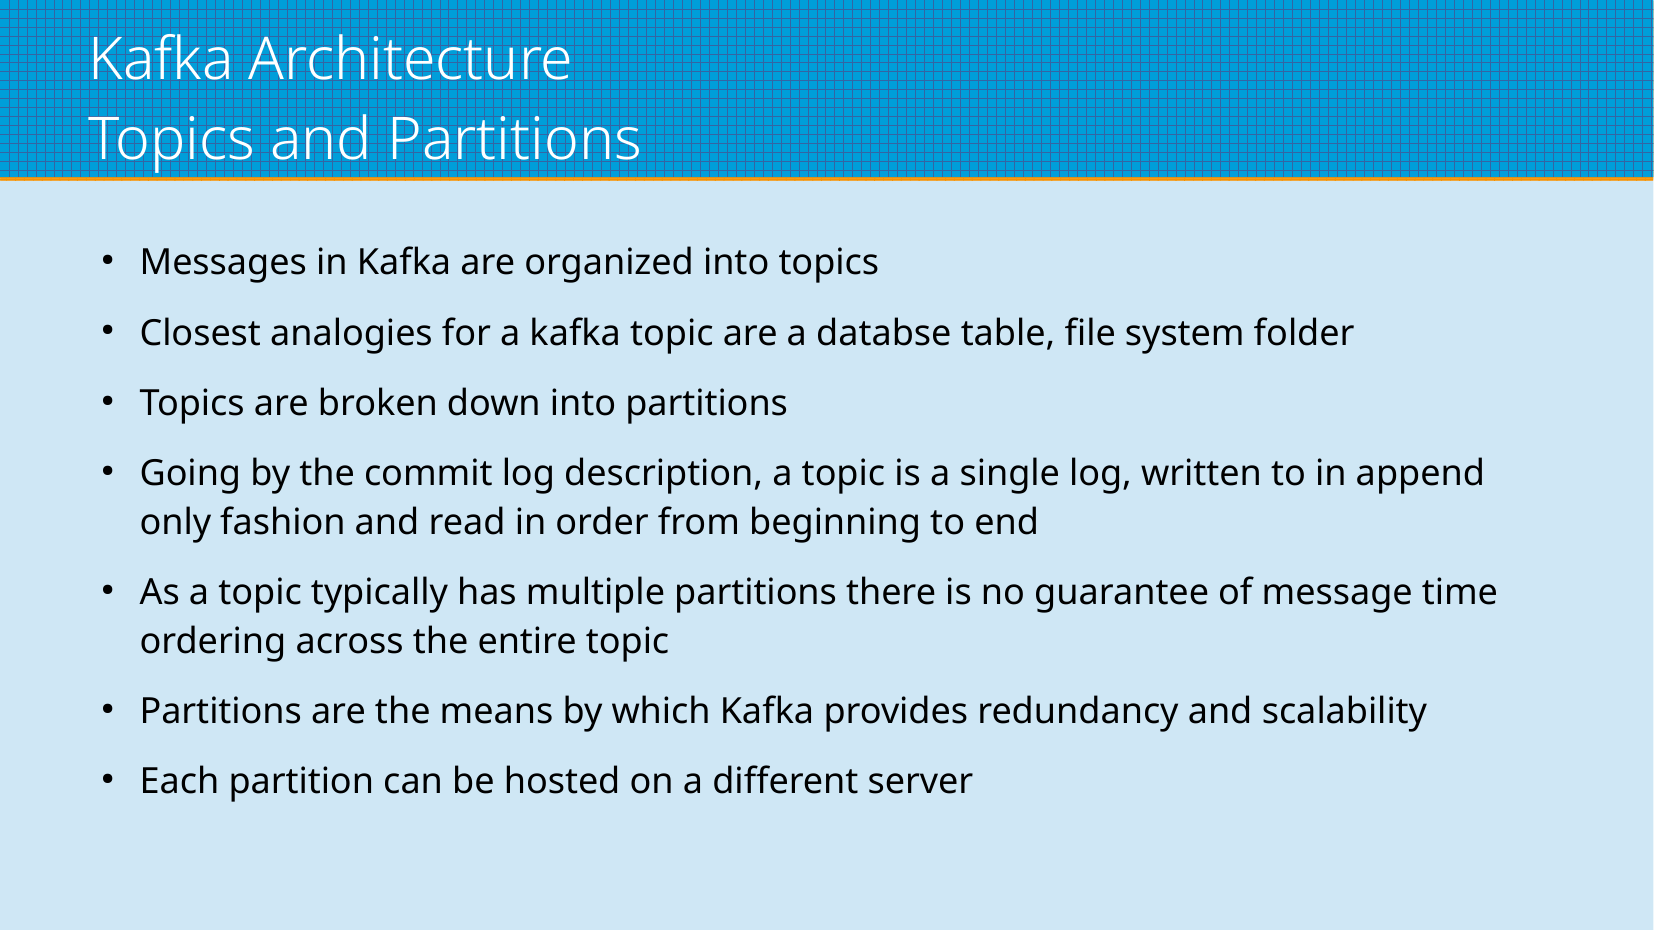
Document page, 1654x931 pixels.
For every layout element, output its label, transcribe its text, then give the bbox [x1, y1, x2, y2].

title Kafka Architecture Topics and Partitions [88, 14, 1565, 178]
list Messages in Kafka are organized into topics Closest analogies for a kafka topic are a databse table, file system folder Topics are broken down into partitions Going by the commit log description, a topic is a single log, written to in append only fashion and read in order from beginning to end As a topic typically has multiple partitions there is no guarantee of message time ordering across the entire topic Partitions are the means by which Kafka provides redundancy and scalability Each partition can be hosted on a different server [88, 236, 1565, 813]
